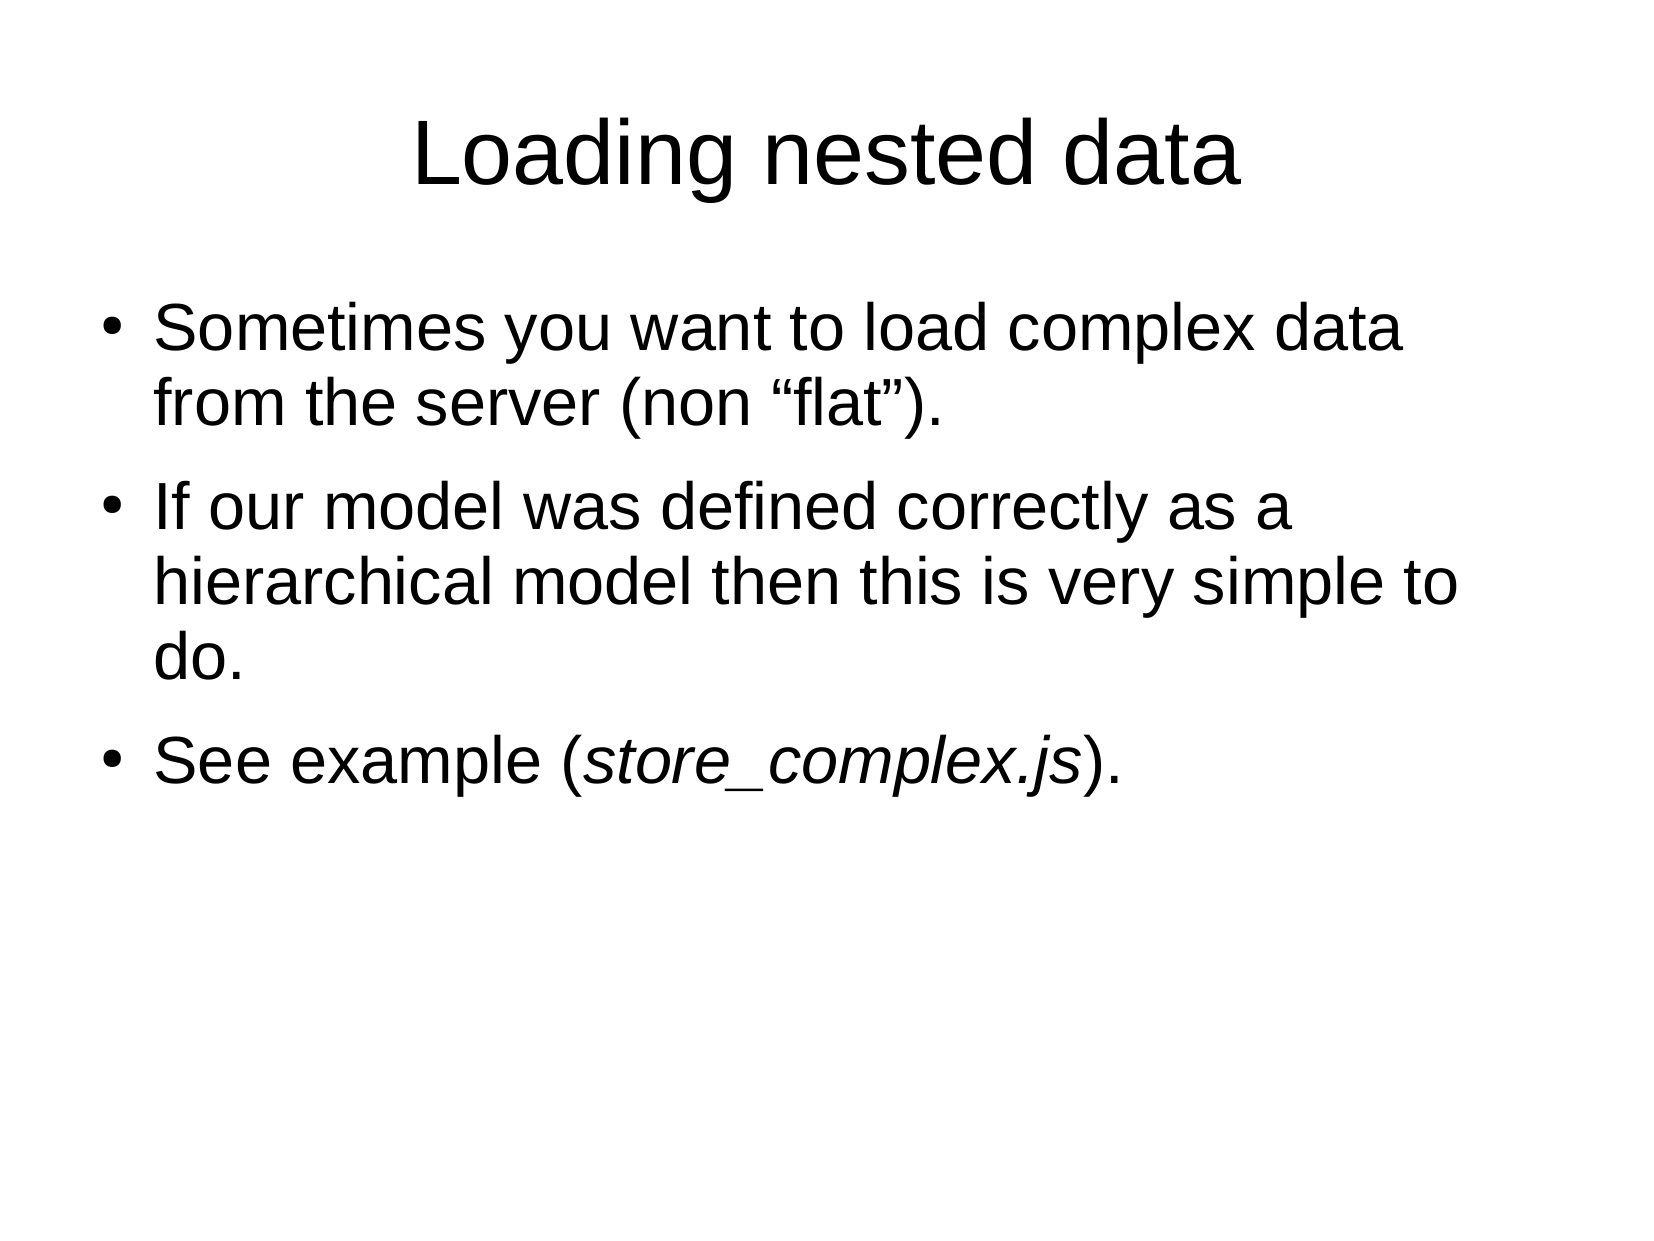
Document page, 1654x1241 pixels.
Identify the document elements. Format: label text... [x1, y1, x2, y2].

list Sometimes you want to load complex data from the server (non “flat”). If our model was defined correctly as a hierarchical model then this is very simple to do. See example (store_complex.js). [82, 290, 1538, 1010]
title Loading nested data [82, 49, 1571, 257]
